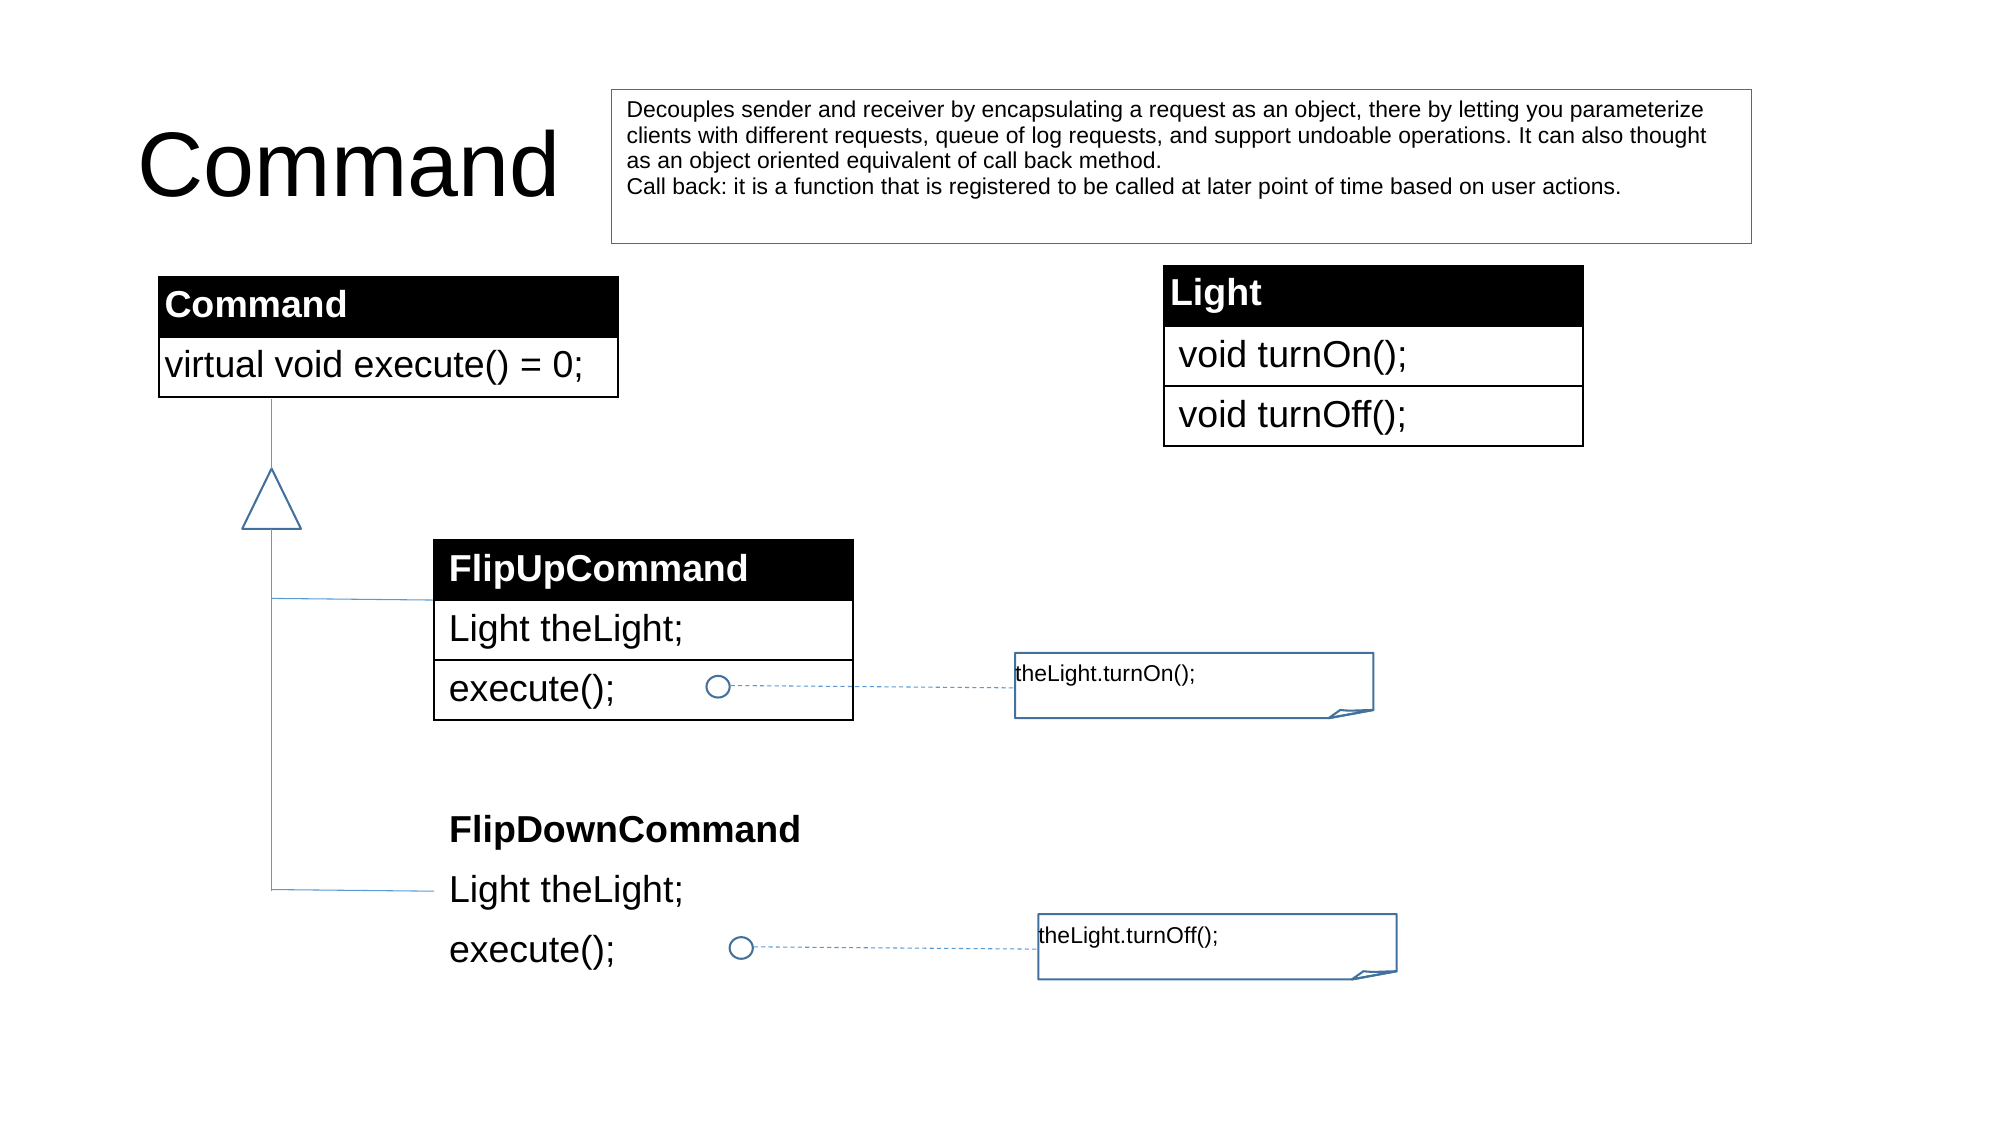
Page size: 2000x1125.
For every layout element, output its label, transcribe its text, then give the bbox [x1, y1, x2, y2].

text_box theLight.turnOff(); [1038, 914, 1397, 980]
table_cell execute(); [434, 921, 853, 981]
title Command [137, 59, 1863, 278]
table_cell execute(); [435, 661, 852, 719]
table_cell Light theLight; [434, 861, 853, 921]
text_box theLight.turnOn(); [1015, 652, 1374, 719]
text_box Decouples sender and receiver by encapsulating a request as an object, there by letting you parameterize clients with different requests, queue of log requests, and support undoable operations. It can also thought as an object oriented equivalent of call back method. Call back: it is a function that is registered to be called at later point of time based on user actions. [611, 89, 1752, 244]
table_header FlipDownCommand [434, 801, 853, 861]
table_header FlipUpCommand [435, 541, 852, 599]
table_cell Light theLight; [435, 601, 852, 659]
table_header Light [1165, 267, 1582, 325]
table_cell virtual void execute() = 0; [160, 338, 617, 396]
table_cell void turnOn(); [1165, 327, 1582, 385]
table_cell void turnOff(); [1165, 387, 1582, 445]
table_header Command [160, 278, 617, 336]
